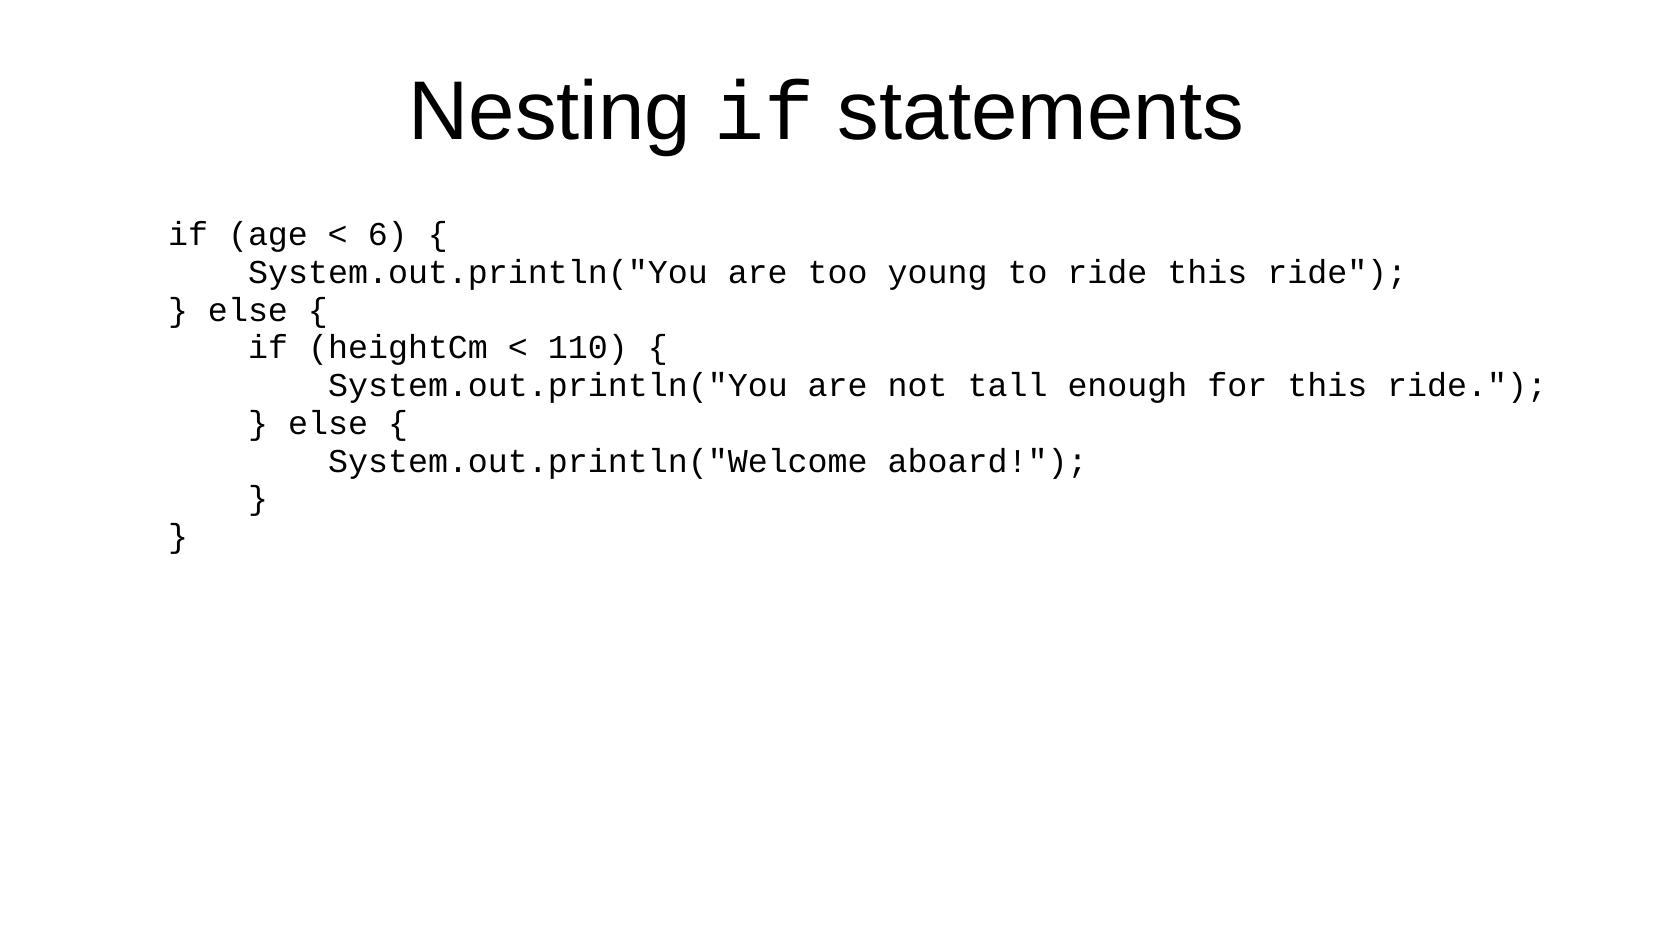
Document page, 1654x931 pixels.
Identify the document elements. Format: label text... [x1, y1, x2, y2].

text_box if (age < 6) { System.out.println("You are too young to ride this ride"); } else { if (heightCm < 110) { System.out.println("You are not tall enough for this ride."); } else { System.out.println("Welcome aboard!"); } } [153, 210, 1565, 566]
title Nesting if statements [82, 37, 1571, 193]
